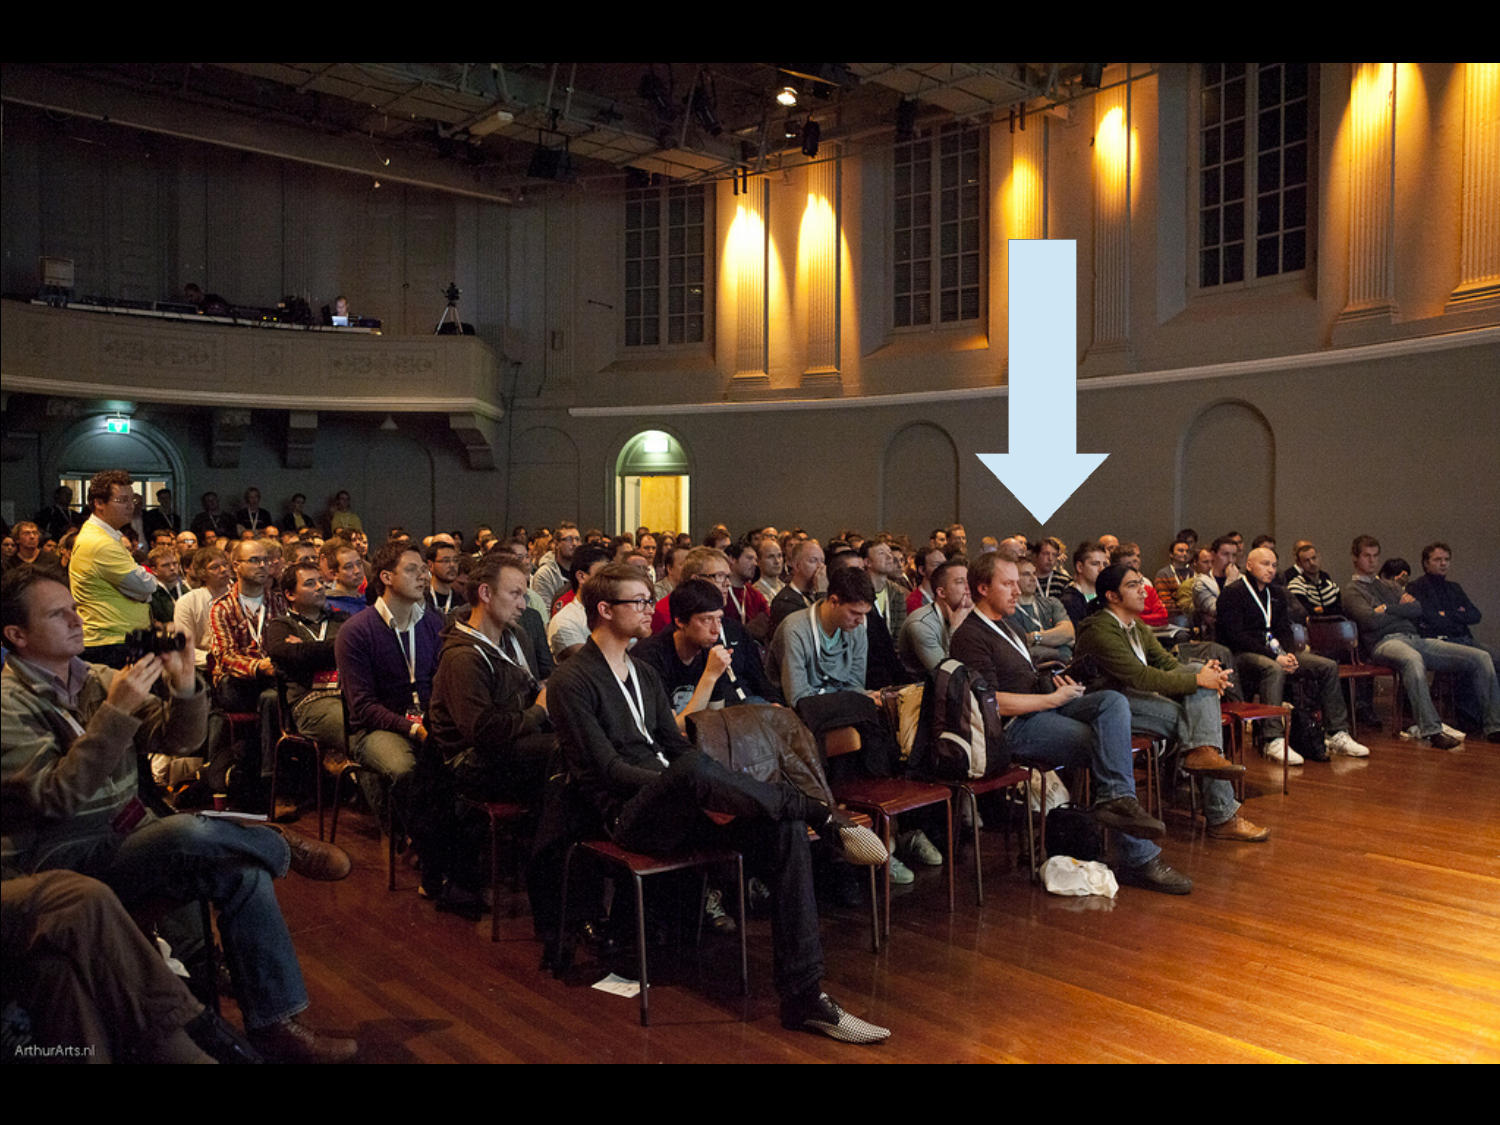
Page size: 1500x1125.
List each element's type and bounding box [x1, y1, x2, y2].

picture [1, 63, 1500, 1064]
text_box [975, 239, 1111, 526]
